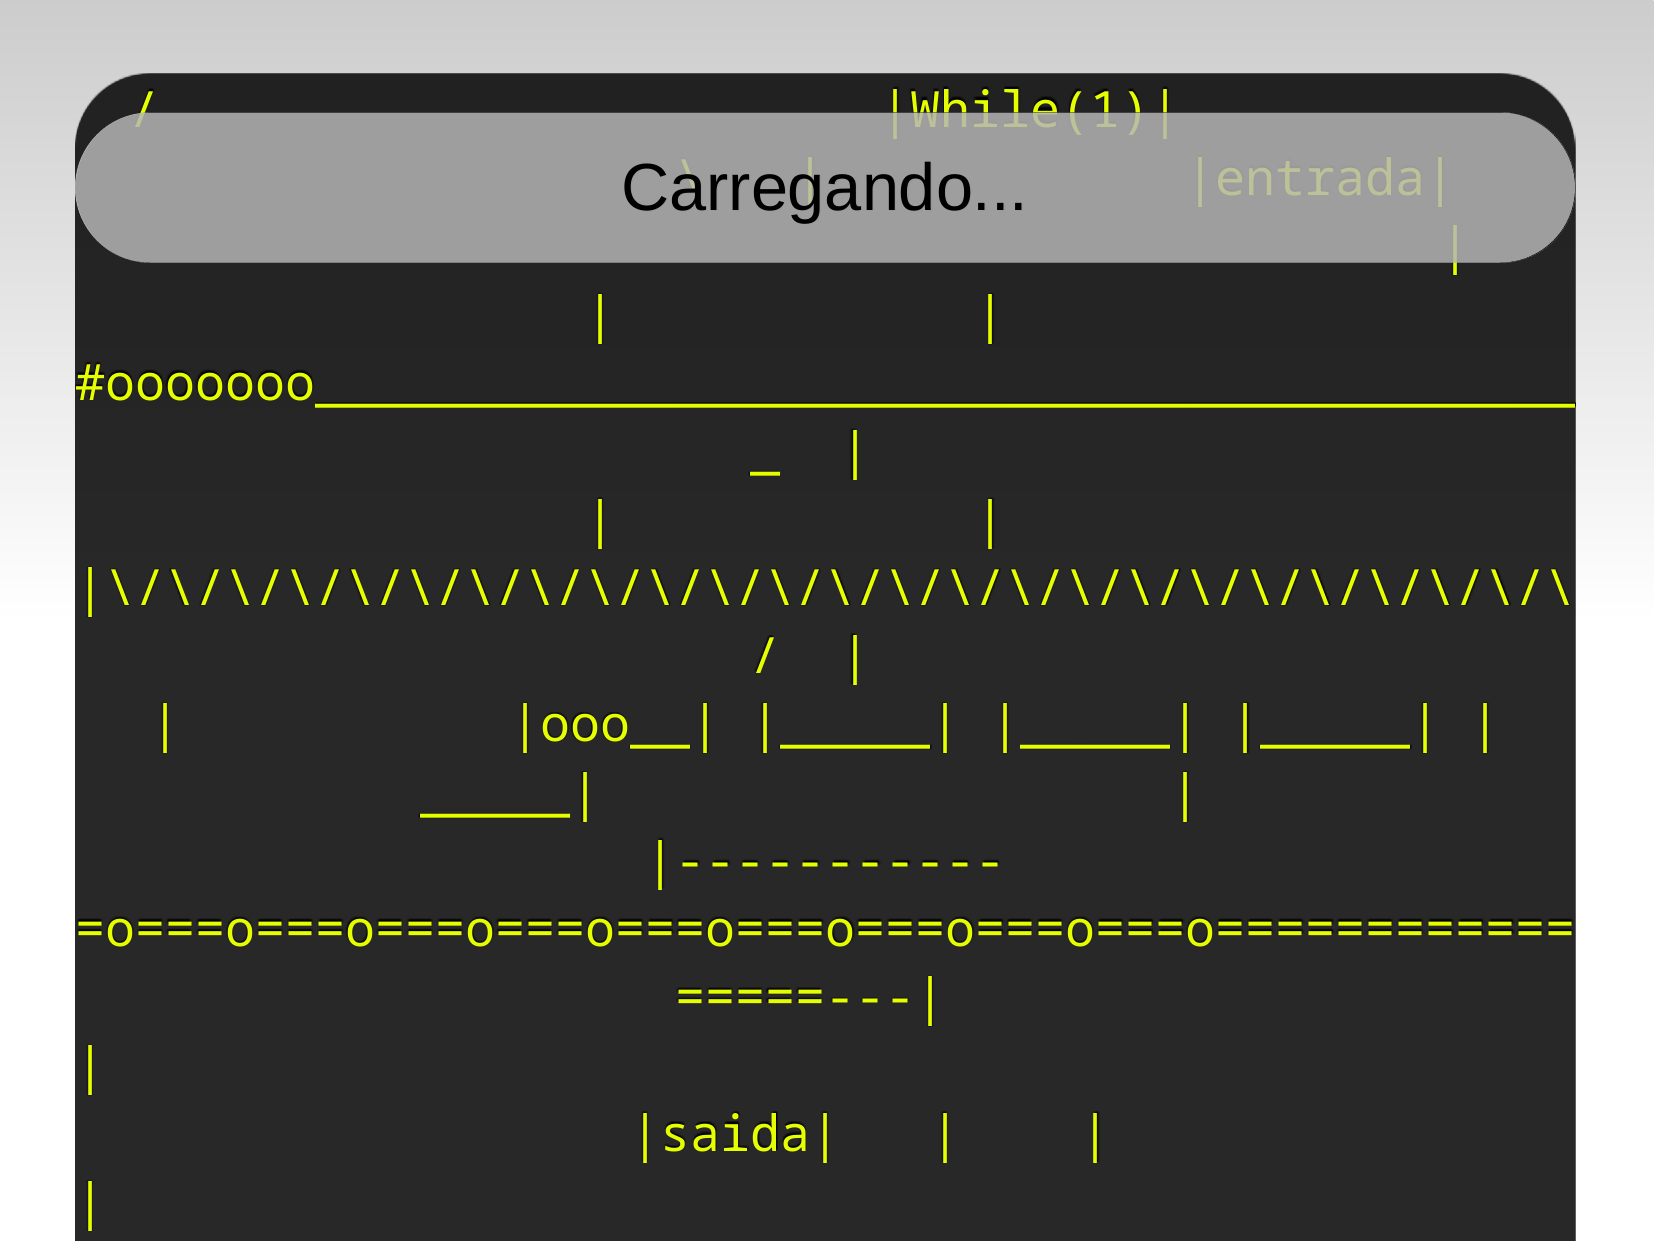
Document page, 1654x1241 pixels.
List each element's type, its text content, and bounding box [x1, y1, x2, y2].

text_box / |While(1)| \ | |entrada| | | | #ooooooo___________________________________________ | | | |\/\/\/\/\/\/\/\/\/\/\/\/\/\/\/\/\/\/\/\/\/\/\/\/\/ | | |ooo__| |_____| |_____| |_____| |_____| | |-----------=o===o===o===o===o===o===o===o===o===o=================---| | |saida| | | | |_________| | \ / [75, 475, 1576, 1038]
text_box Carregando... [75, 112, 1576, 263]
